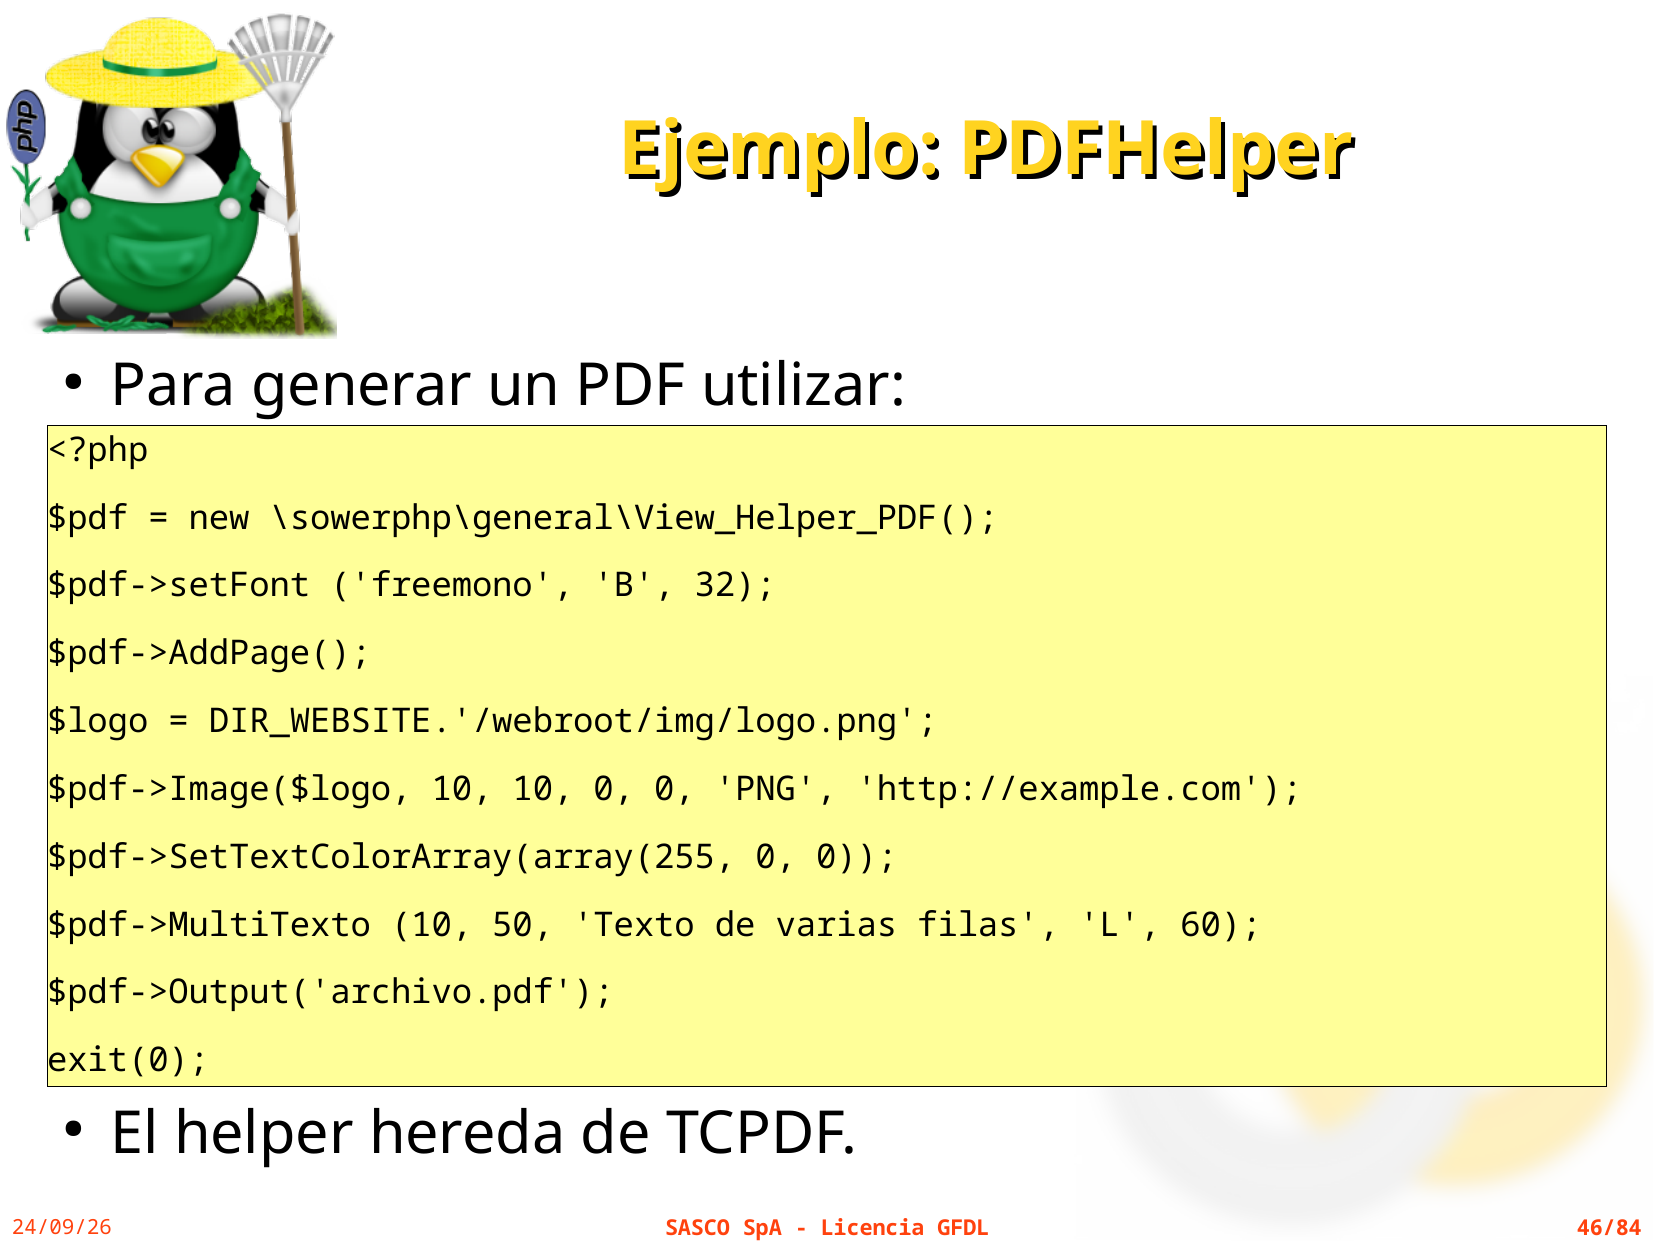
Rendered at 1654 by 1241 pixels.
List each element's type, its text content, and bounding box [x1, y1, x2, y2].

list Para generar un PDF utilizar: El helper hereda de TCPDF. [47, 342, 1607, 425]
picture [4, 5, 337, 339]
picture [1074, 657, 1654, 1241]
list <?php $pdf = new \sowerphp\general\View_Helper_PDF(); $pdf->setFont ('freemono', 'B', 32); $pdf->AddPage(); $logo = DIR_WEBSITE.'/webroot/img/logo.png'; $pdf->Image($logo, 10, 10, 0, 0, 'PNG', 'http://example.com'); $pdf->SetTextColorArray(array(255, 0, 0)); $pdf->MultiTexto (10, 50, 'Texto de varias filas', 'L', 60); $pdf->Output('archivo.pdf'); exit(0); [47, 425, 1607, 1087]
list Para generar un PDF utilizar: El helper hereda de TCPDF. [47, 1087, 1607, 1182]
title Ejemplo: PDFHelper [366, 35, 1607, 257]
